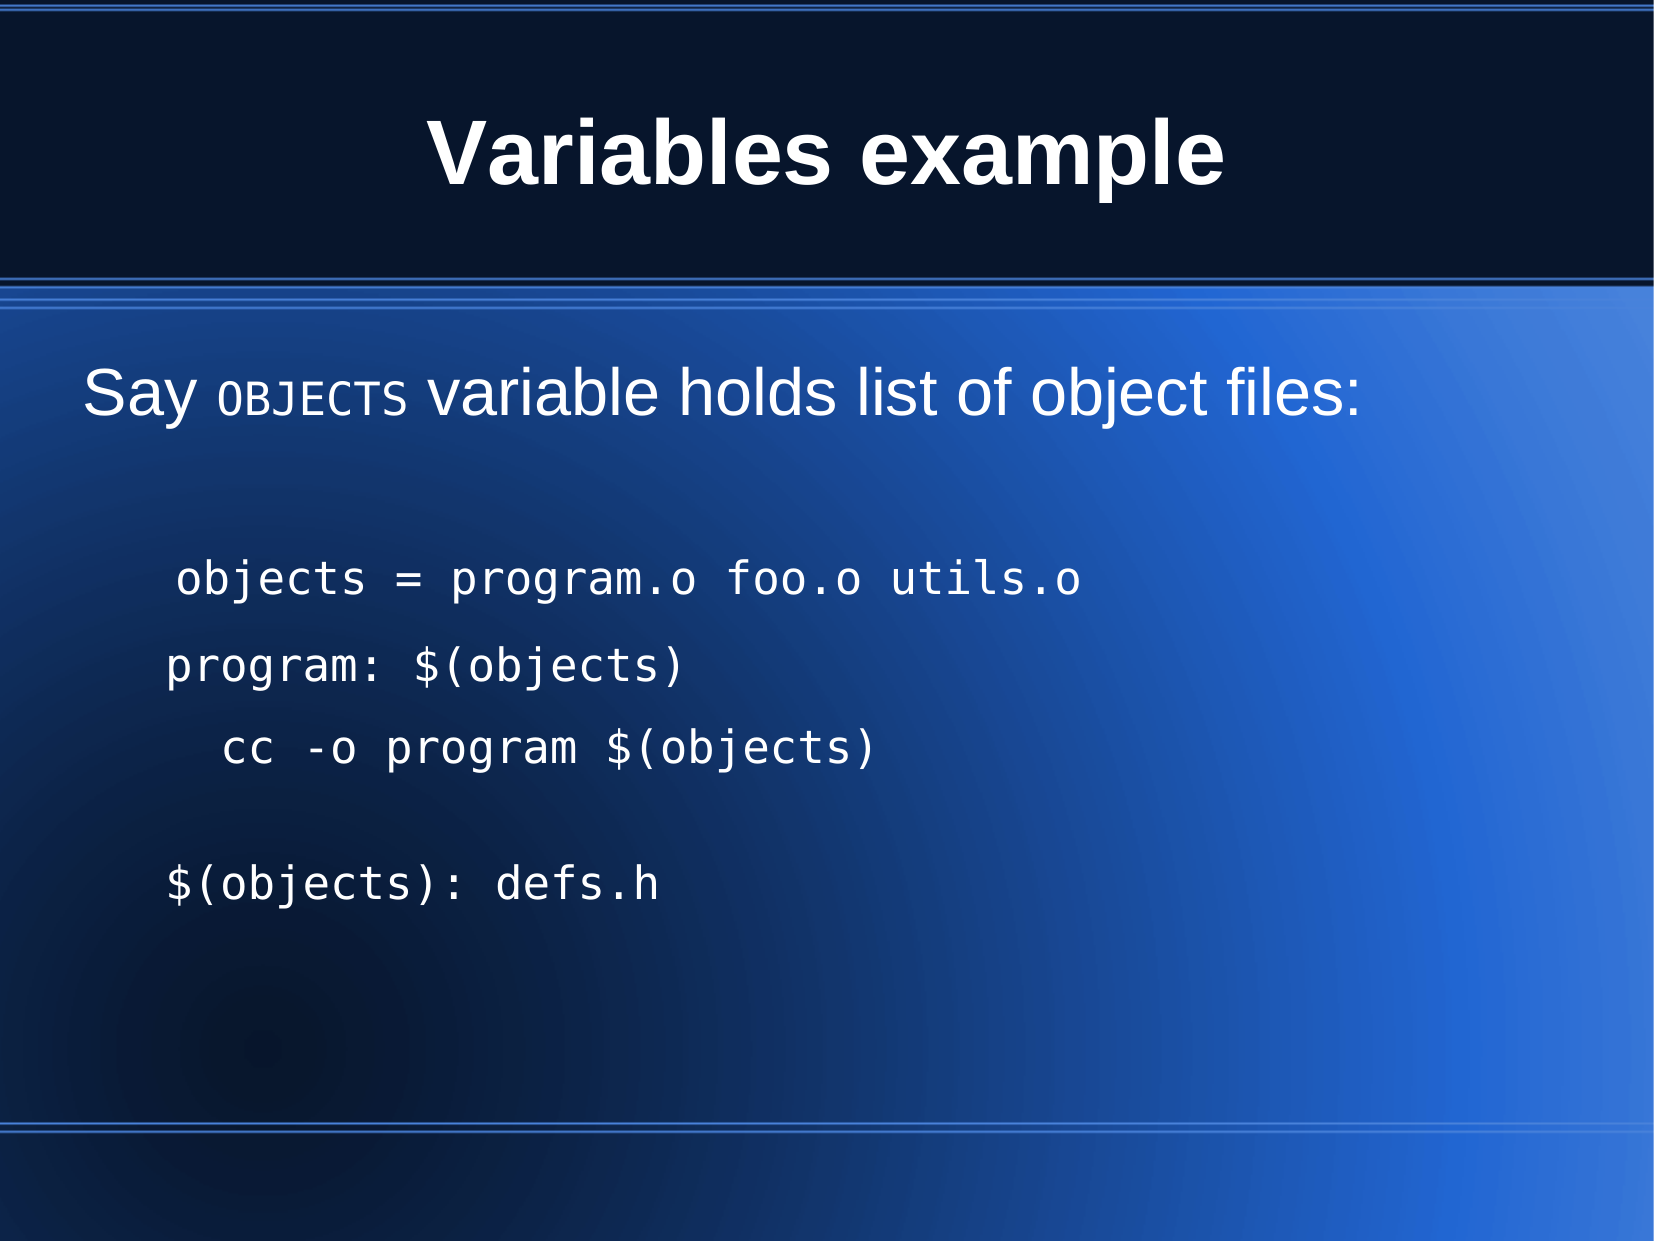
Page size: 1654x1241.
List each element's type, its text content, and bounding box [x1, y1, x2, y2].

picture [0, 0, 1654, 1241]
list Say OBJECTS variable holds list of object files: objects = program.o foo.o utils.o program: $(objects) cc -o program $(objects) $(objects): defs.h [82, 355, 1571, 1058]
title Variables example [82, 49, 1571, 257]
